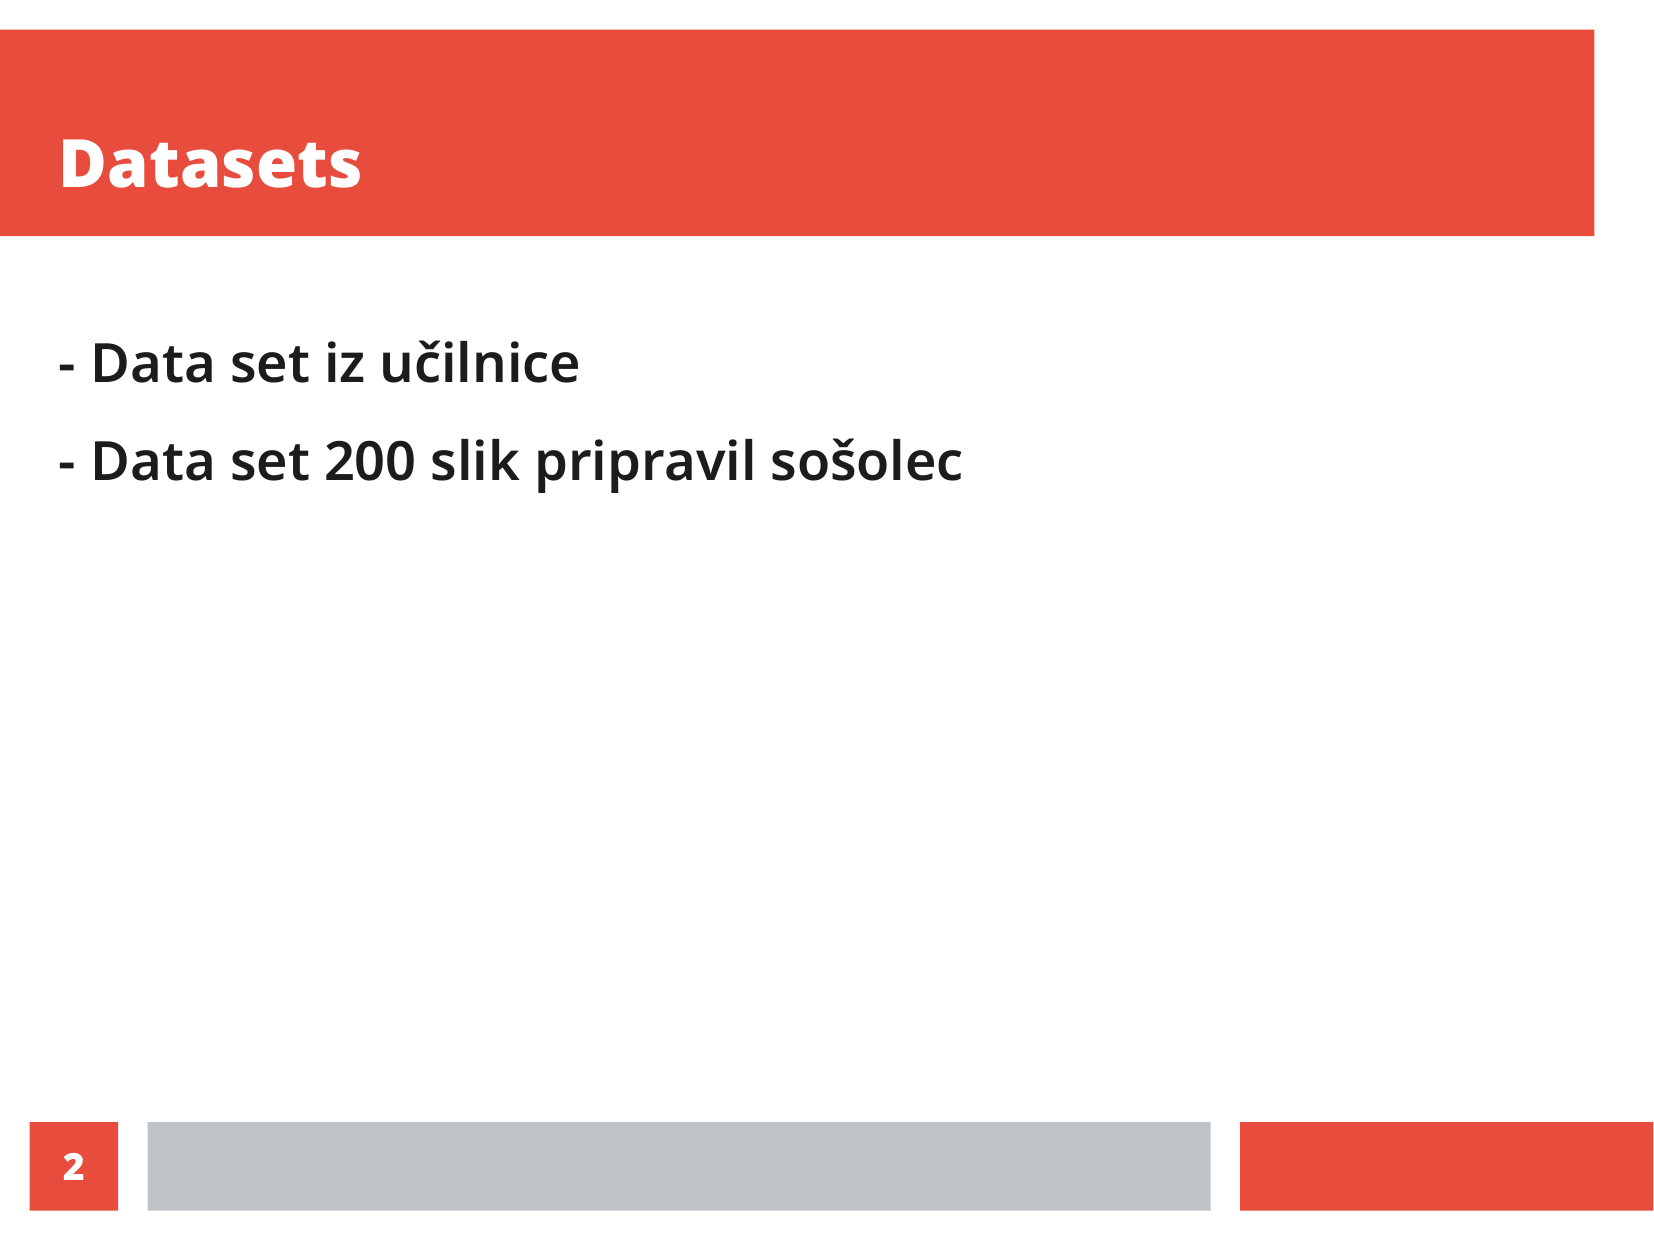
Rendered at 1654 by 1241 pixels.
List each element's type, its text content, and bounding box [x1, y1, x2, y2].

list - Data set iz učilnice - Data set 200 slik pripravil sošolec [59, 324, 1565, 1093]
title Datasets [59, 59, 1595, 207]
